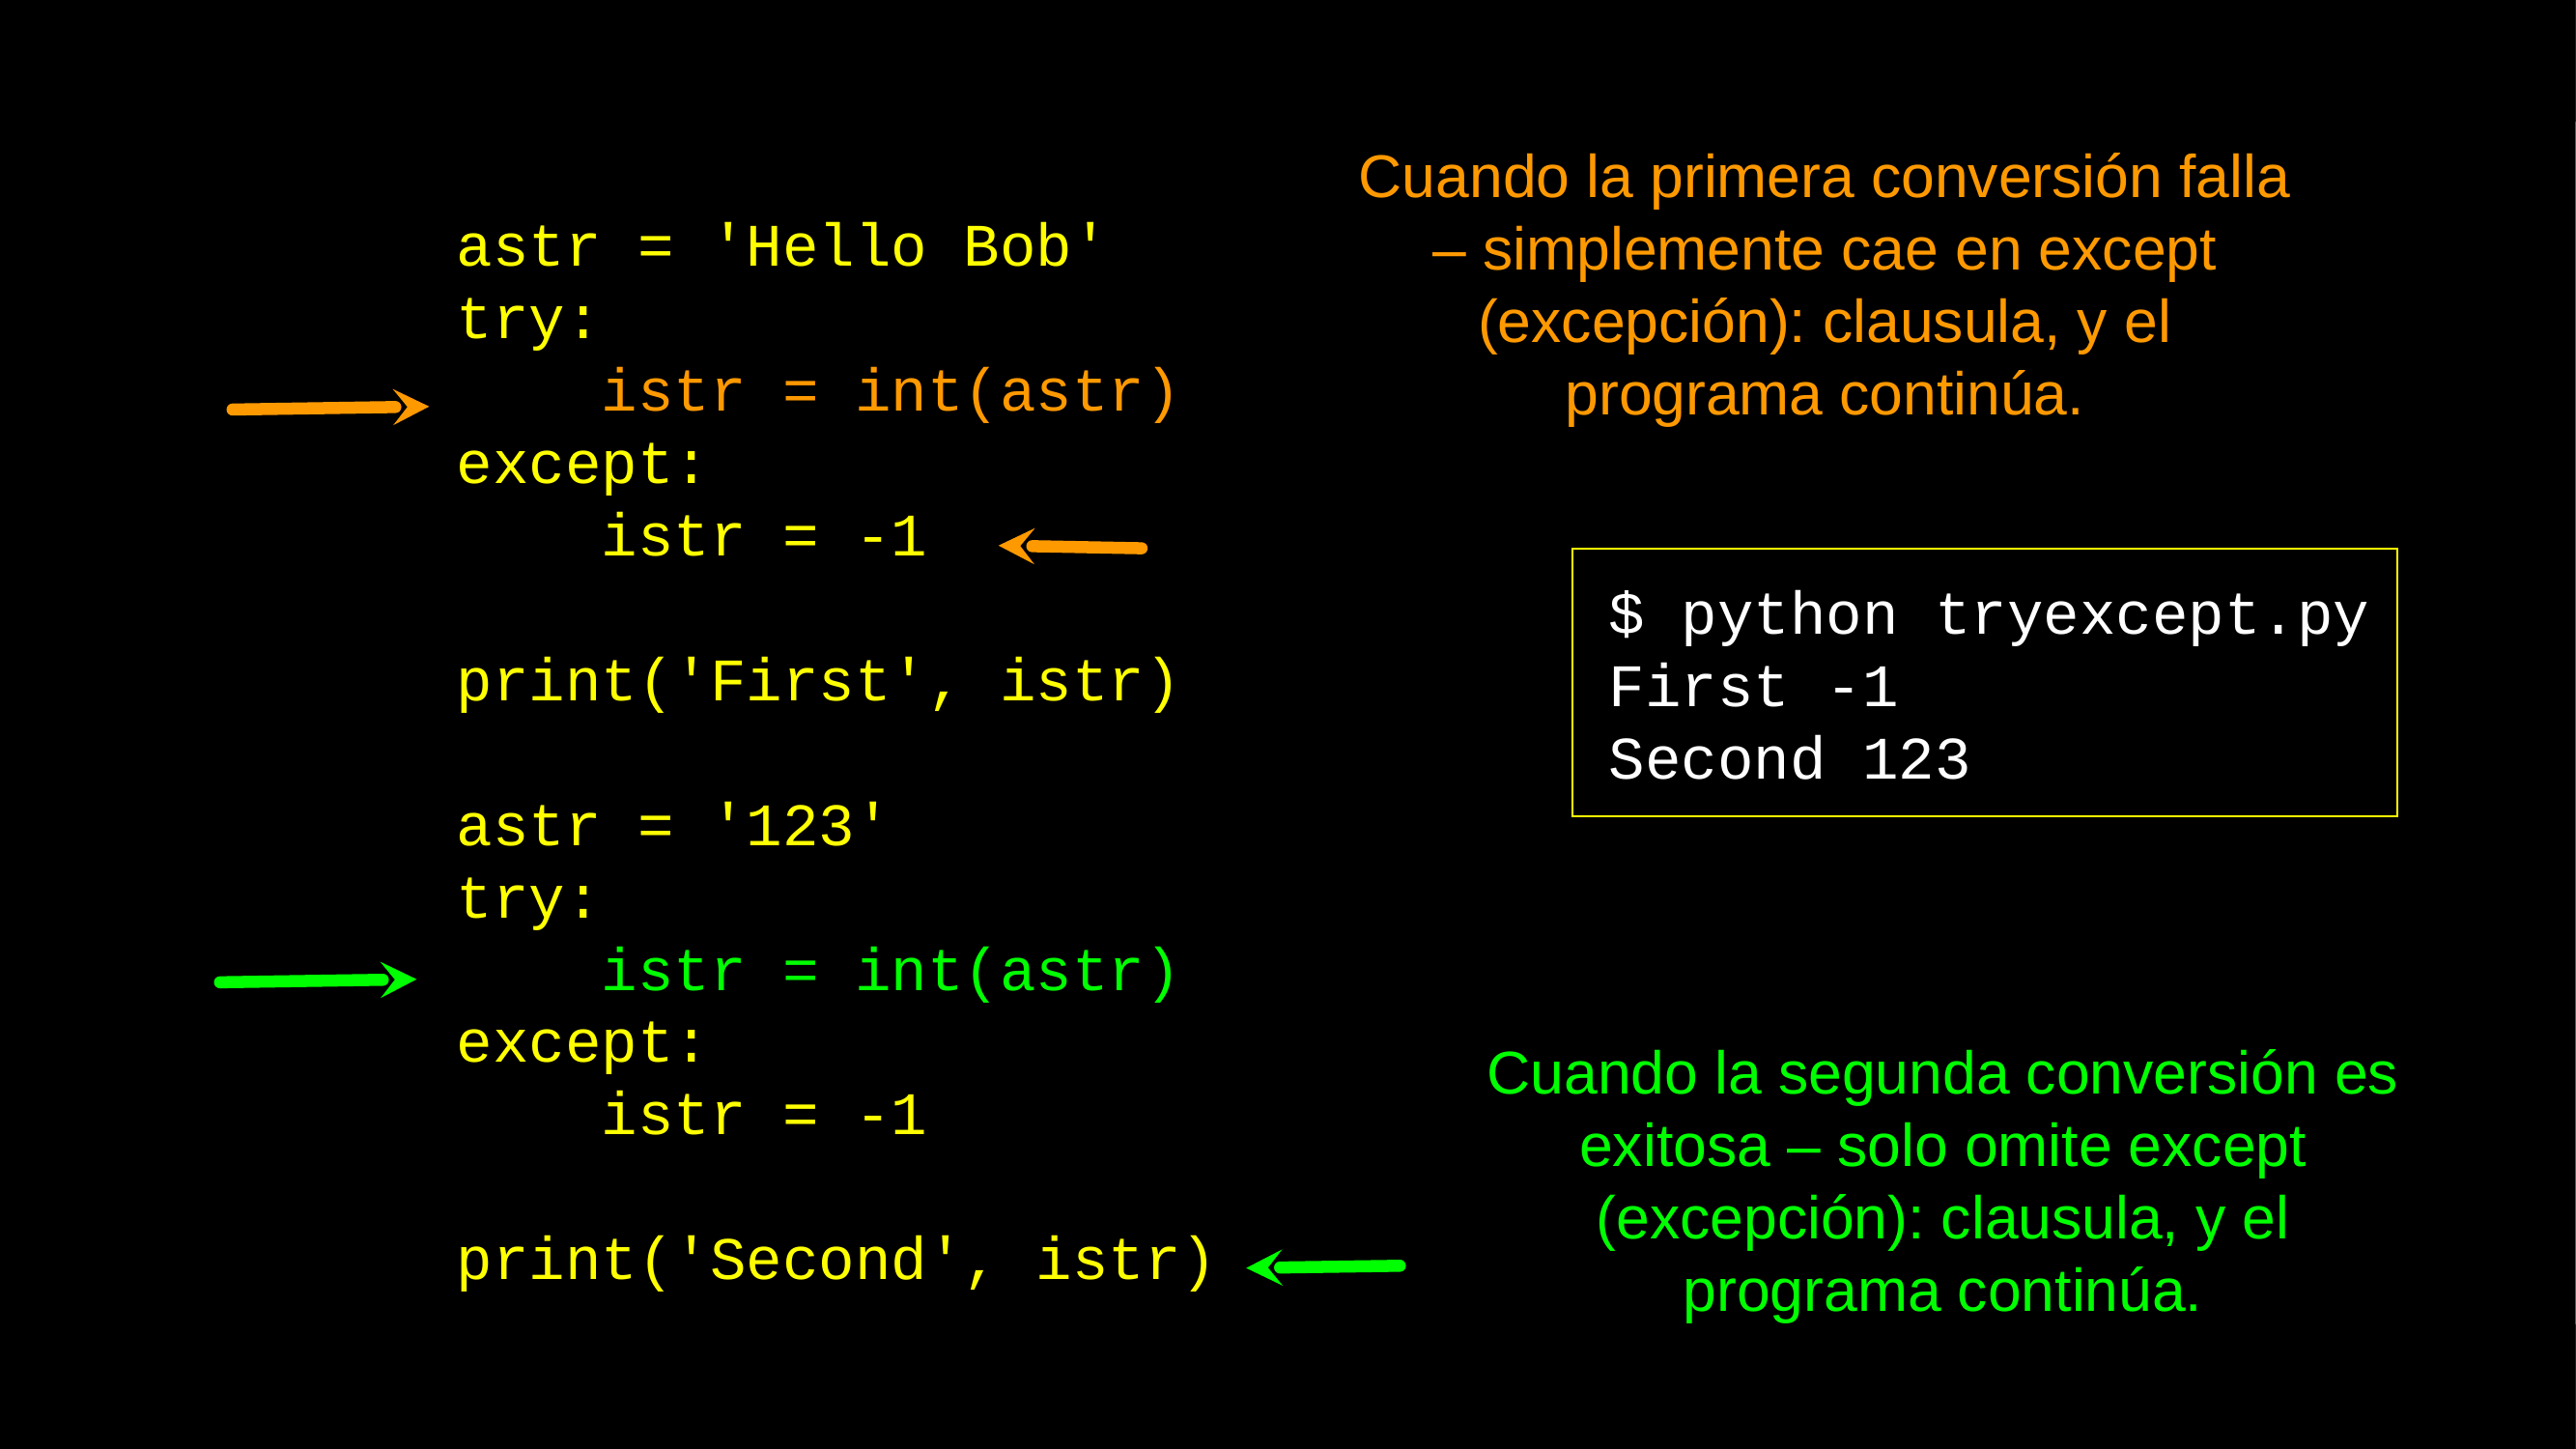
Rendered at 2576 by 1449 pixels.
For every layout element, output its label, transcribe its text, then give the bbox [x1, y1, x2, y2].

text_box Cuando la segunda conversión es exitosa – solo omite except (excepción): clausula, y el programa continúa. [1476, 1065, 2411, 1293]
text_box astr = 'Hello Bob' try: istr = int(astr) except: istr = -1 print('First', istr) astr = '123' try: istr = int(astr) except: istr = -1 print('Second', istr) [456, 179, 1282, 1319]
text_box $ python tryexcept.py First -1 Second 123 [1572, 548, 2398, 816]
text_box Cuando la primera conversión falla – simplemente cae en except (excepción): clausula, y el programa continúa. [1358, 168, 2292, 396]
